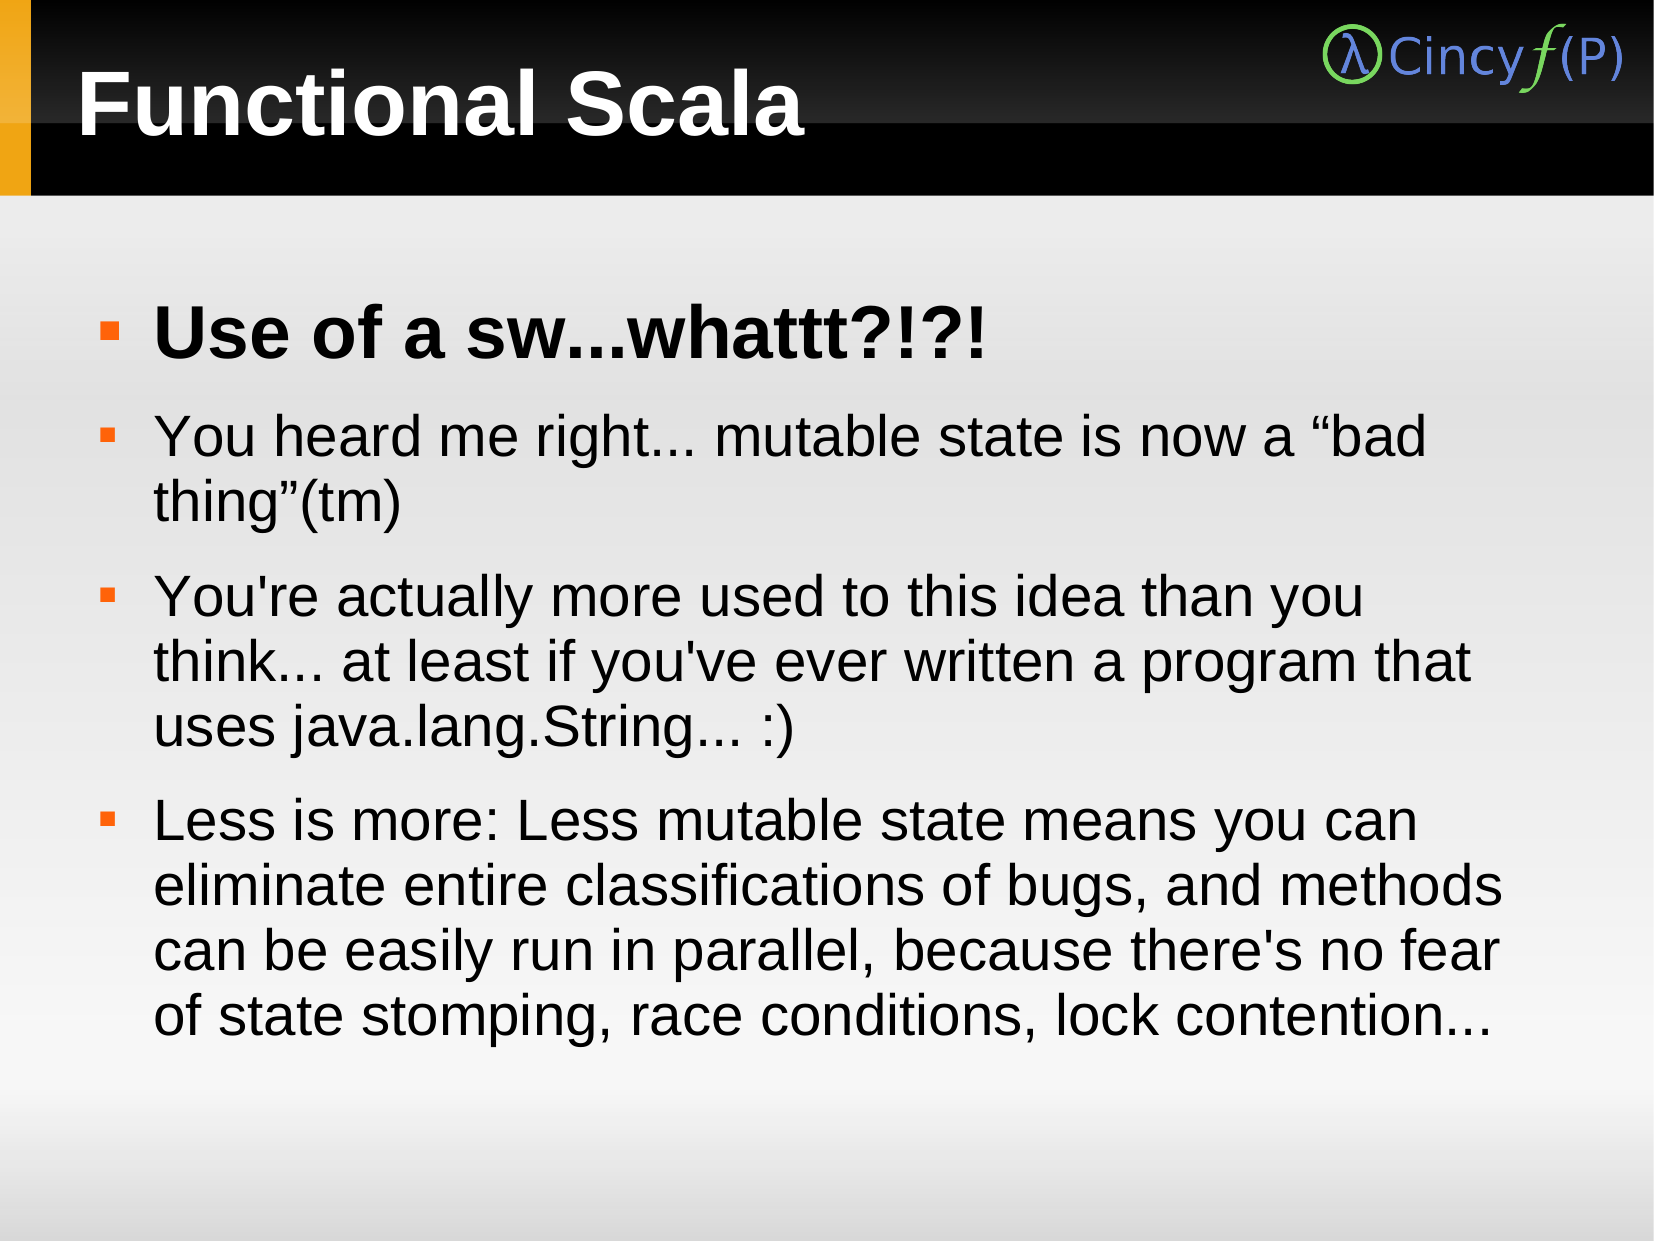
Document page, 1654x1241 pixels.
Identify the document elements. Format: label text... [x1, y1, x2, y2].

title Functional Scala [76, 0, 1565, 208]
picture [0, 0, 1654, 1241]
list Use of a sw...whattt?!?! You heard me right... mutable state is now a “bad thing”(tm) You're actually more used to this idea than you think... at least if you've ever written a program that uses java.lang.String... :) Less is more: Less mutable state means you can eliminate entire classifications of bugs, and methods can be easily run in parallel, because there's no fear of state stomping, race conditions, lock contention... [82, 290, 1538, 1151]
